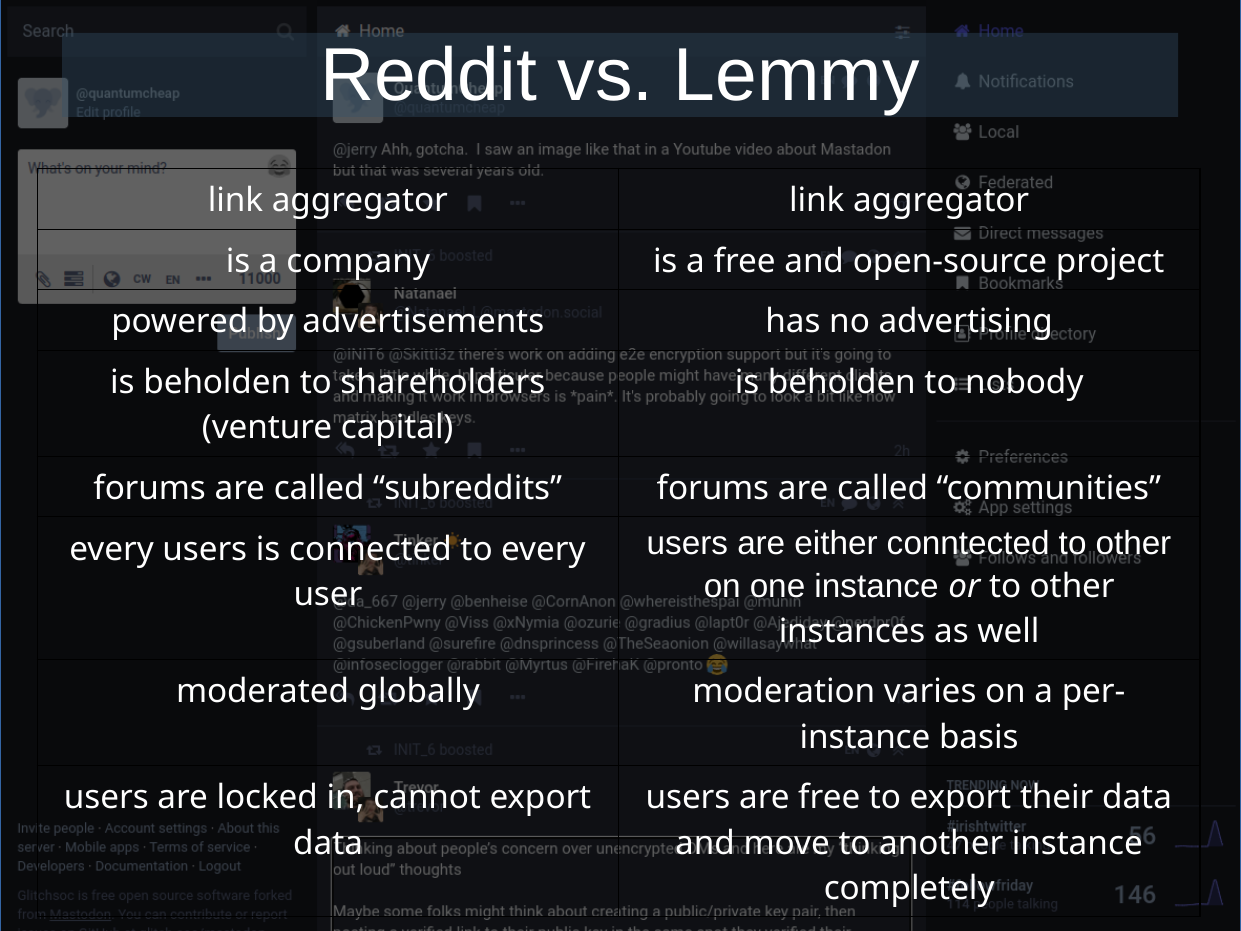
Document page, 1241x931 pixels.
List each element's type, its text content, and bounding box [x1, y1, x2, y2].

table_cell forums are called “communities” [619, 457, 1199, 516]
table_cell users are either conntected to other on one instance or to other instances as well [619, 517, 1199, 659]
table_cell moderated globally [38, 660, 618, 765]
table_cell powered by advertisements [38, 290, 618, 350]
text_box [0, 0, 1241, 931]
title Reddit vs. Lemmy [62, 32, 1179, 117]
table_cell is a company [38, 230, 618, 289]
table_cell every users is connected to every user [38, 517, 618, 659]
table_cell has no advertising [619, 290, 1199, 350]
table_cell forums are called “subreddits” [38, 457, 618, 516]
table_cell moderation varies on a per-instance basis [619, 660, 1199, 765]
table_header link aggregator [38, 169, 618, 229]
table_header link aggregator [619, 169, 1199, 229]
table_cell is a free and open-source project [619, 230, 1199, 289]
table_cell users are free to export their data and move to another instance completely [619, 766, 1199, 916]
table_cell users are locked in, cannot export data [38, 766, 618, 916]
table_cell is beholden to shareholders (venture capital) [38, 351, 618, 456]
table_cell is beholden to nobody [619, 351, 1199, 456]
